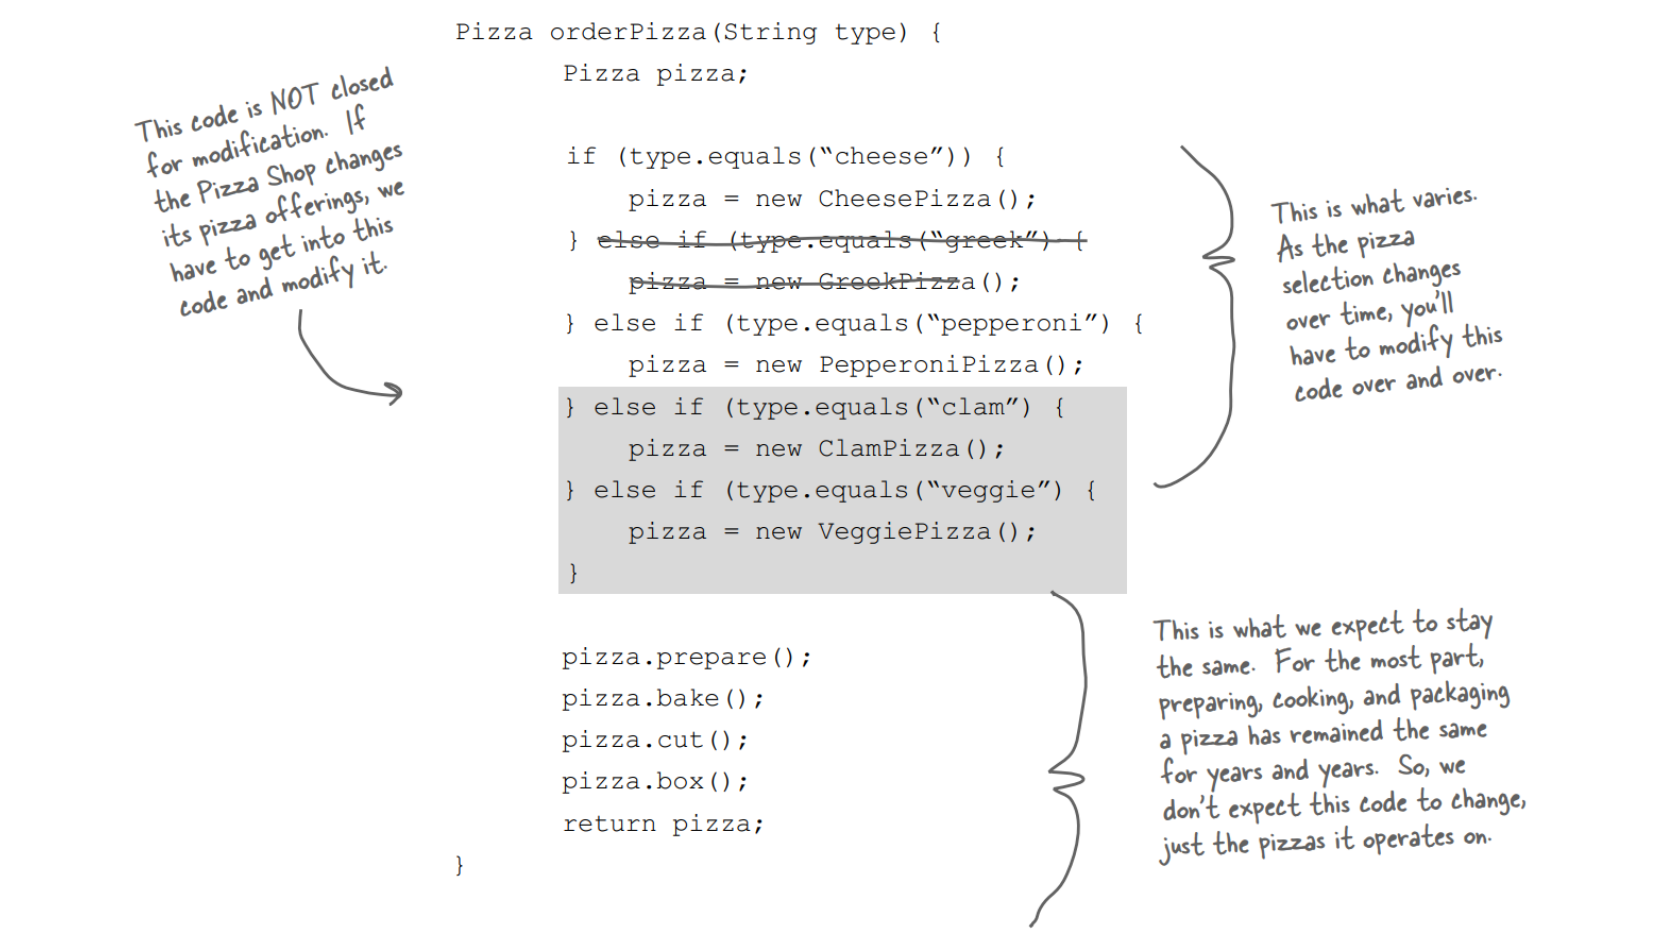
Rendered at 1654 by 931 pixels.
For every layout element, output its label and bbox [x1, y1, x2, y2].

picture [126, 2, 1534, 931]
